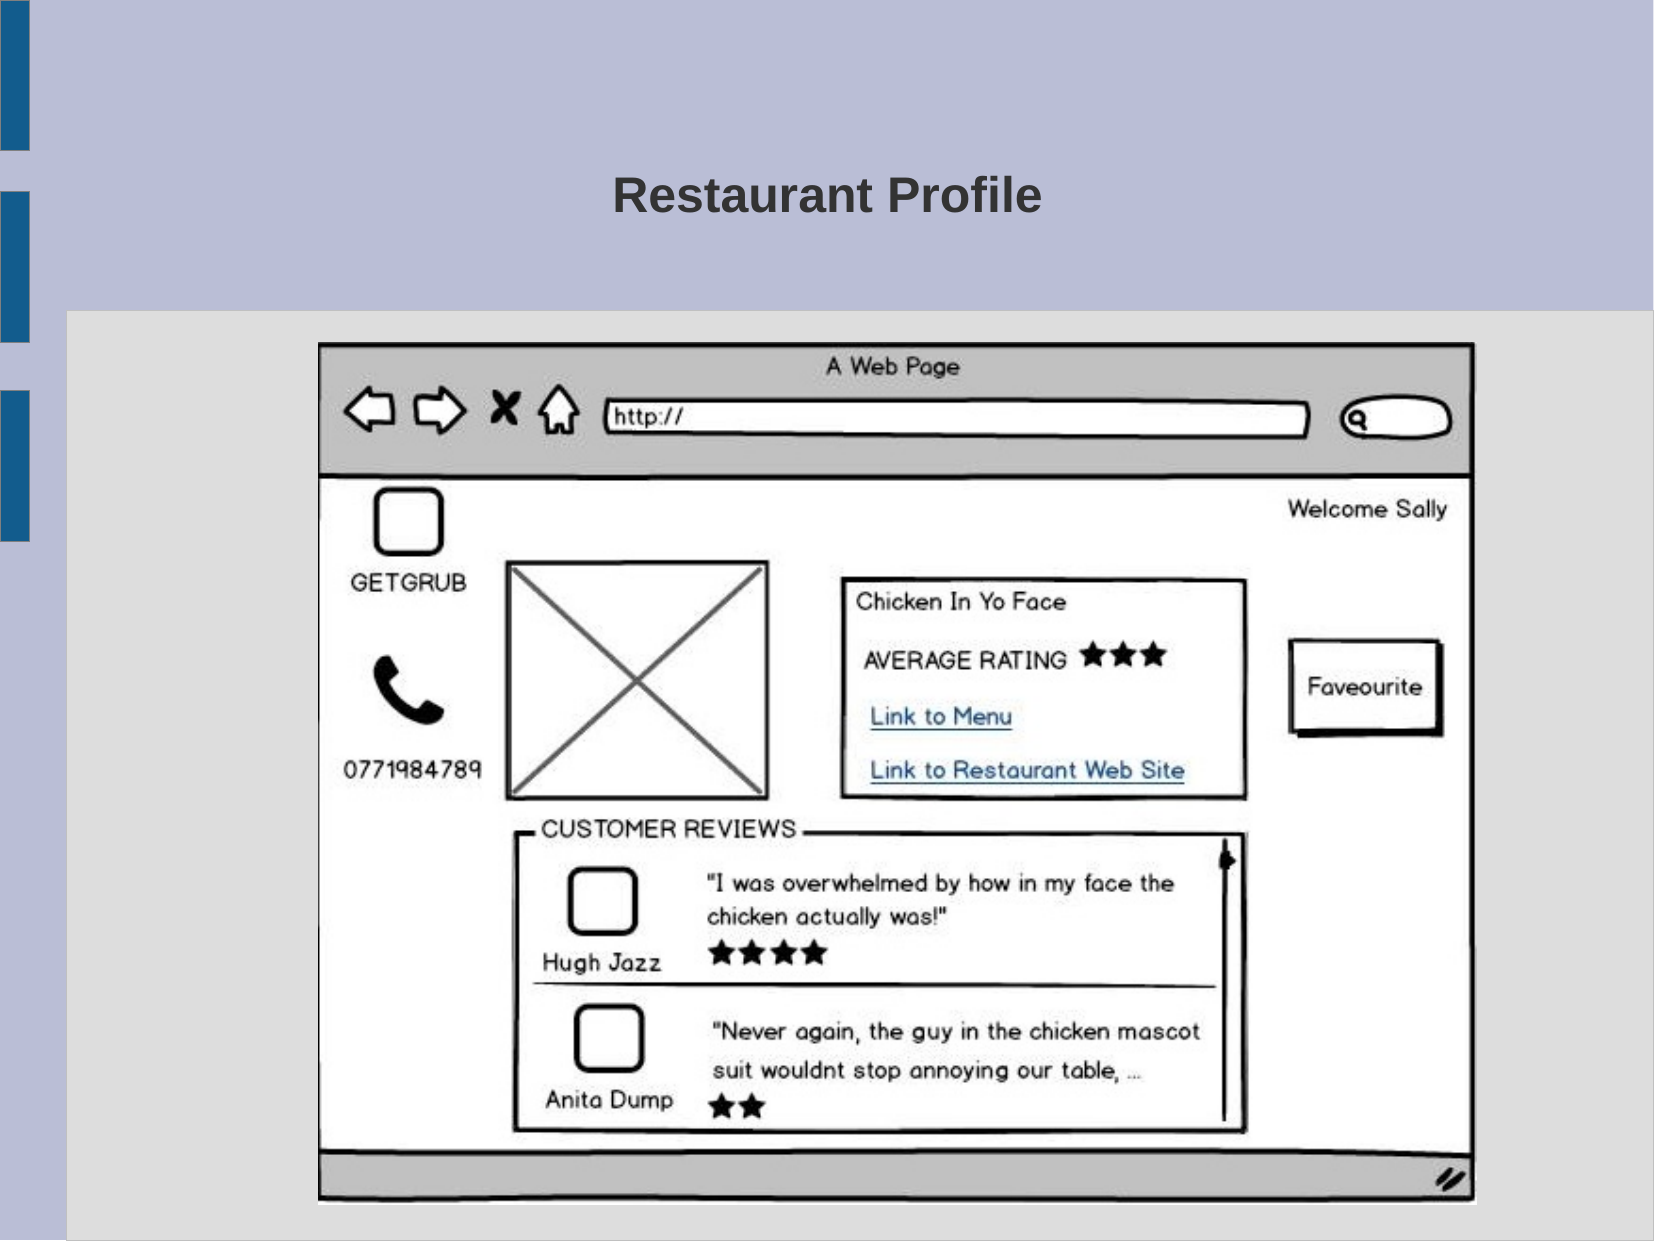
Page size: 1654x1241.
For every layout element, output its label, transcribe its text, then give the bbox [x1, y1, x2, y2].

picture [318, 342, 1477, 1205]
title Restaurant Profile [121, 91, 1534, 299]
